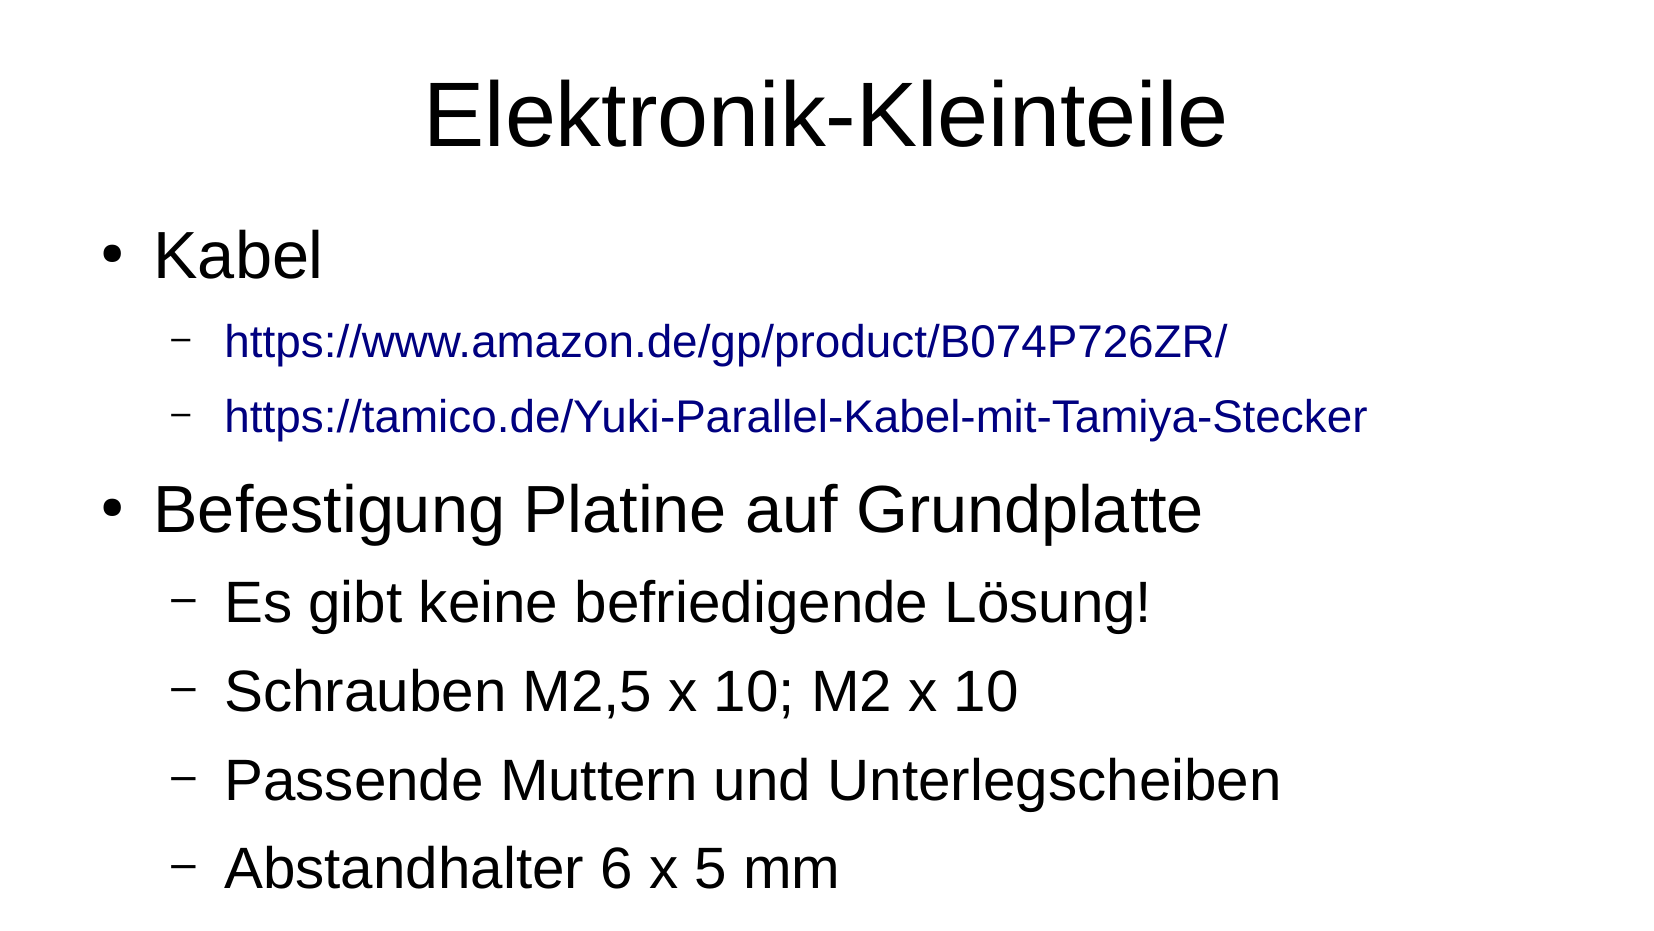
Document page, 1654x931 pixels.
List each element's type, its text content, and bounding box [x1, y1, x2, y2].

title Elektronik-Kleinteile [82, 37, 1571, 193]
list Kabel https://www.amazon.de/gp/product/B074P726ZR/ https://tamico.de/Yuki-Parallel-Kabel-mit-Tamiya-Stecker Befestigung Platine auf Grundplatte Es gibt keine befriedigende Lösung! Schrauben M2,5 x 10; M2 x 10 Passende Muttern und Unterlegscheiben Abstandhalter 6 x 5 mm [82, 217, 1571, 919]
